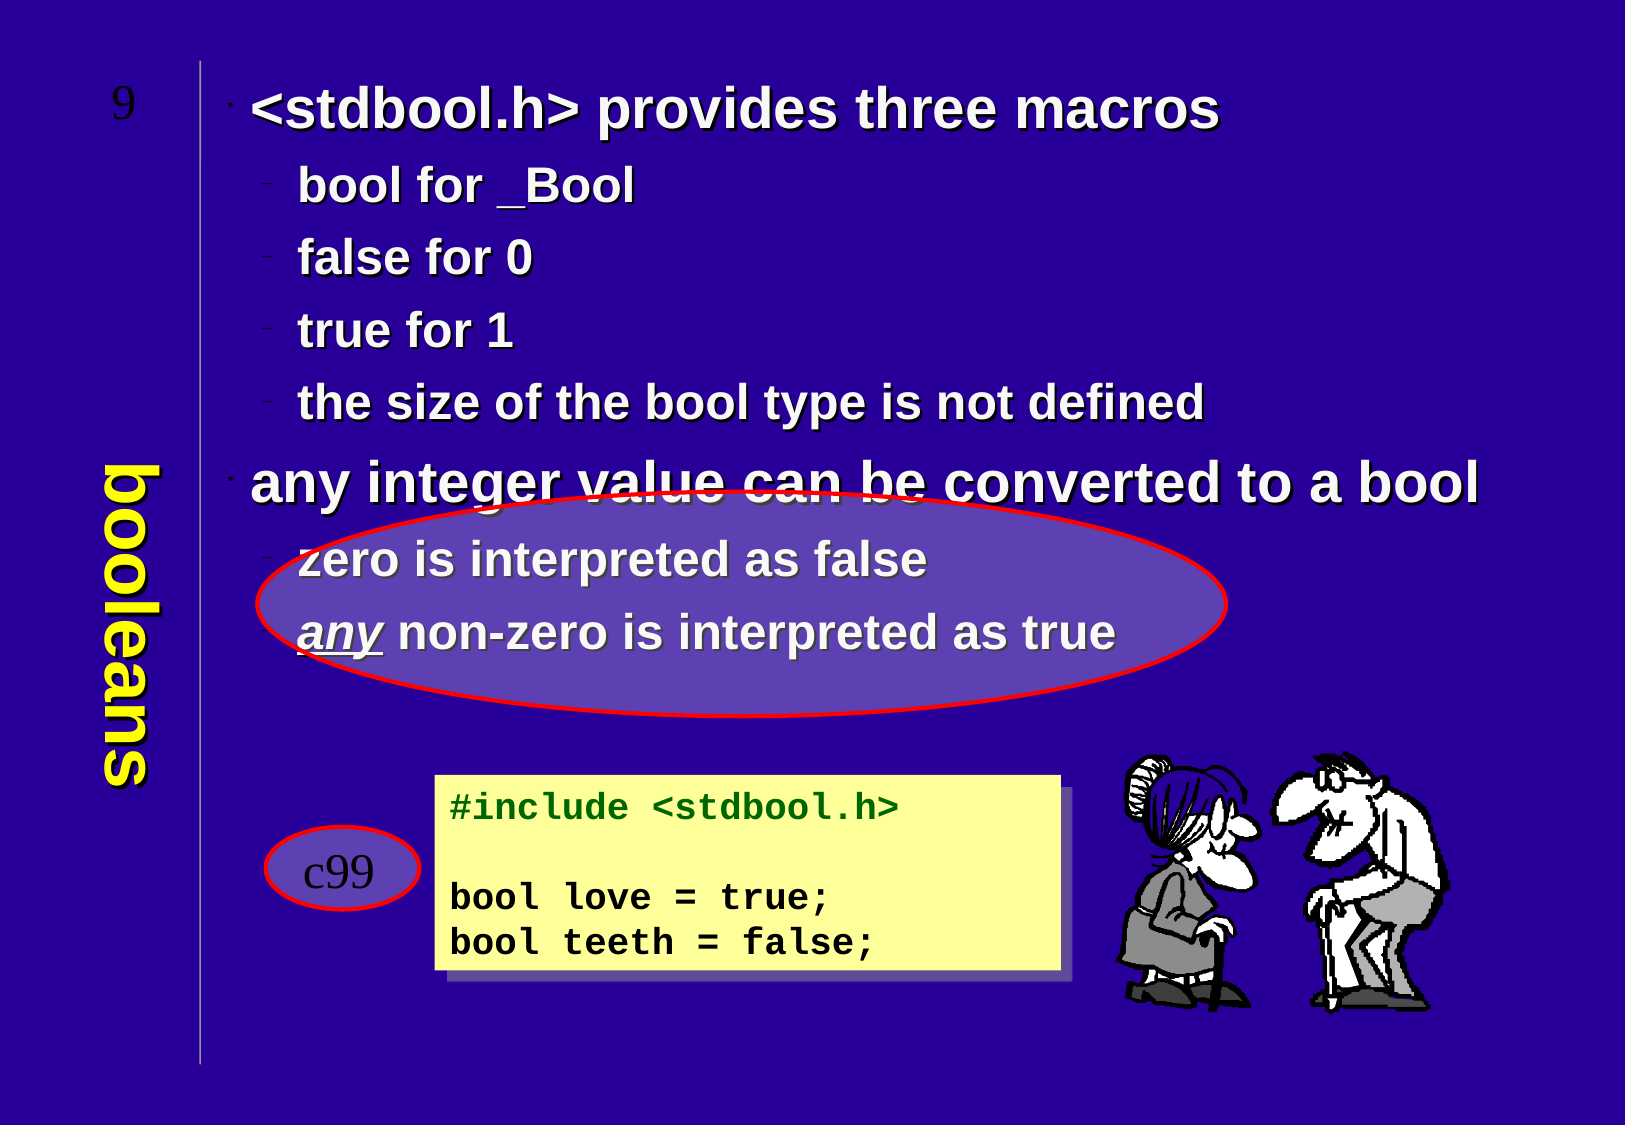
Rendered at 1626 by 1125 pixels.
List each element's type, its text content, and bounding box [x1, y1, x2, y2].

text_box [1115, 754, 1263, 1013]
list <stdbool.h> provides three macros bool for _Bool false for 0 true for 1 the size of the bool type is not defined any integer value can be converted to a bool zero is interpreted as false any non-zero is interpreted as true [212, 62, 1550, 1063]
title booleans [50, 187, 188, 1063]
text_box [257, 491, 1227, 717]
text_box #include <stdbool.h> bool love = true; bool teeth = false; [434, 774, 1061, 971]
text_box c99 [265, 826, 420, 910]
text_box [1269, 751, 1451, 1014]
